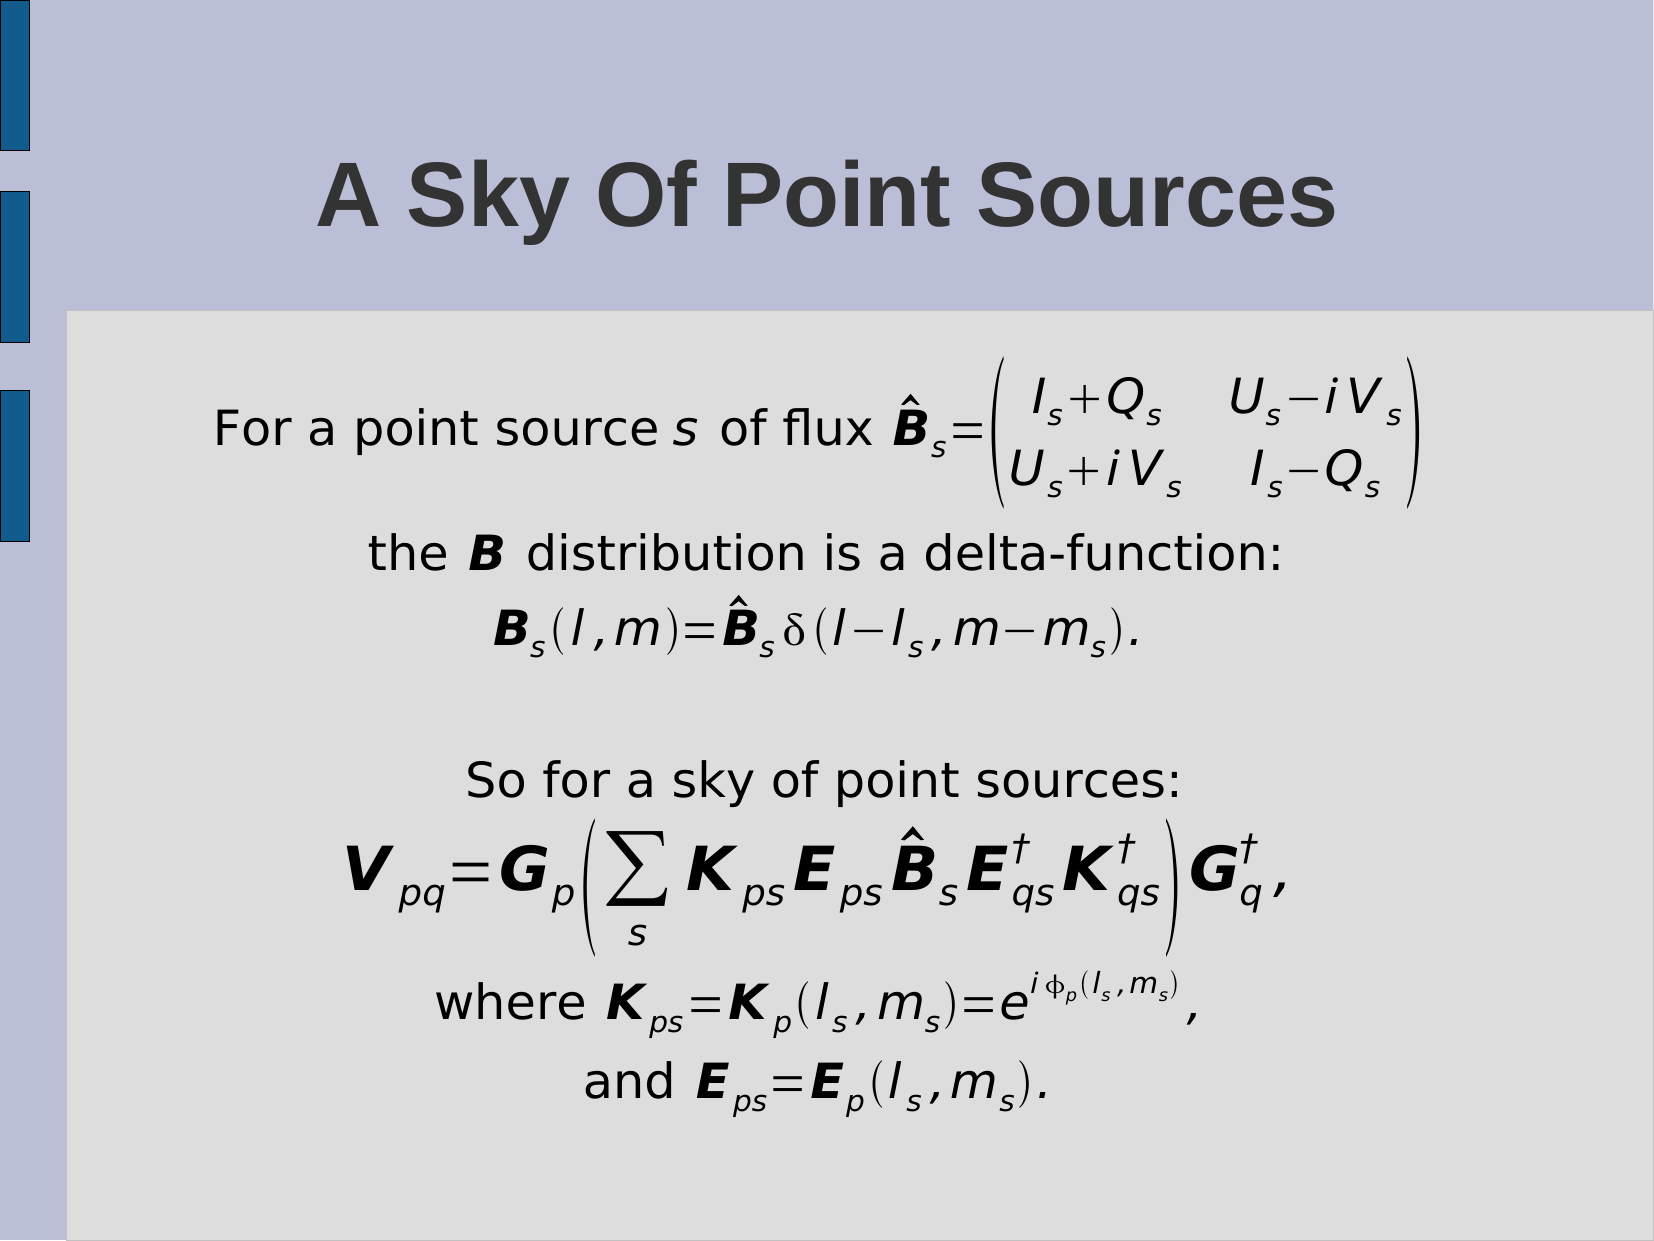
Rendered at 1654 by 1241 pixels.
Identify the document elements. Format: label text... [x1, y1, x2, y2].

title A Sky Of Point Sources [121, 91, 1534, 299]
chart [206, 354, 1430, 1118]
